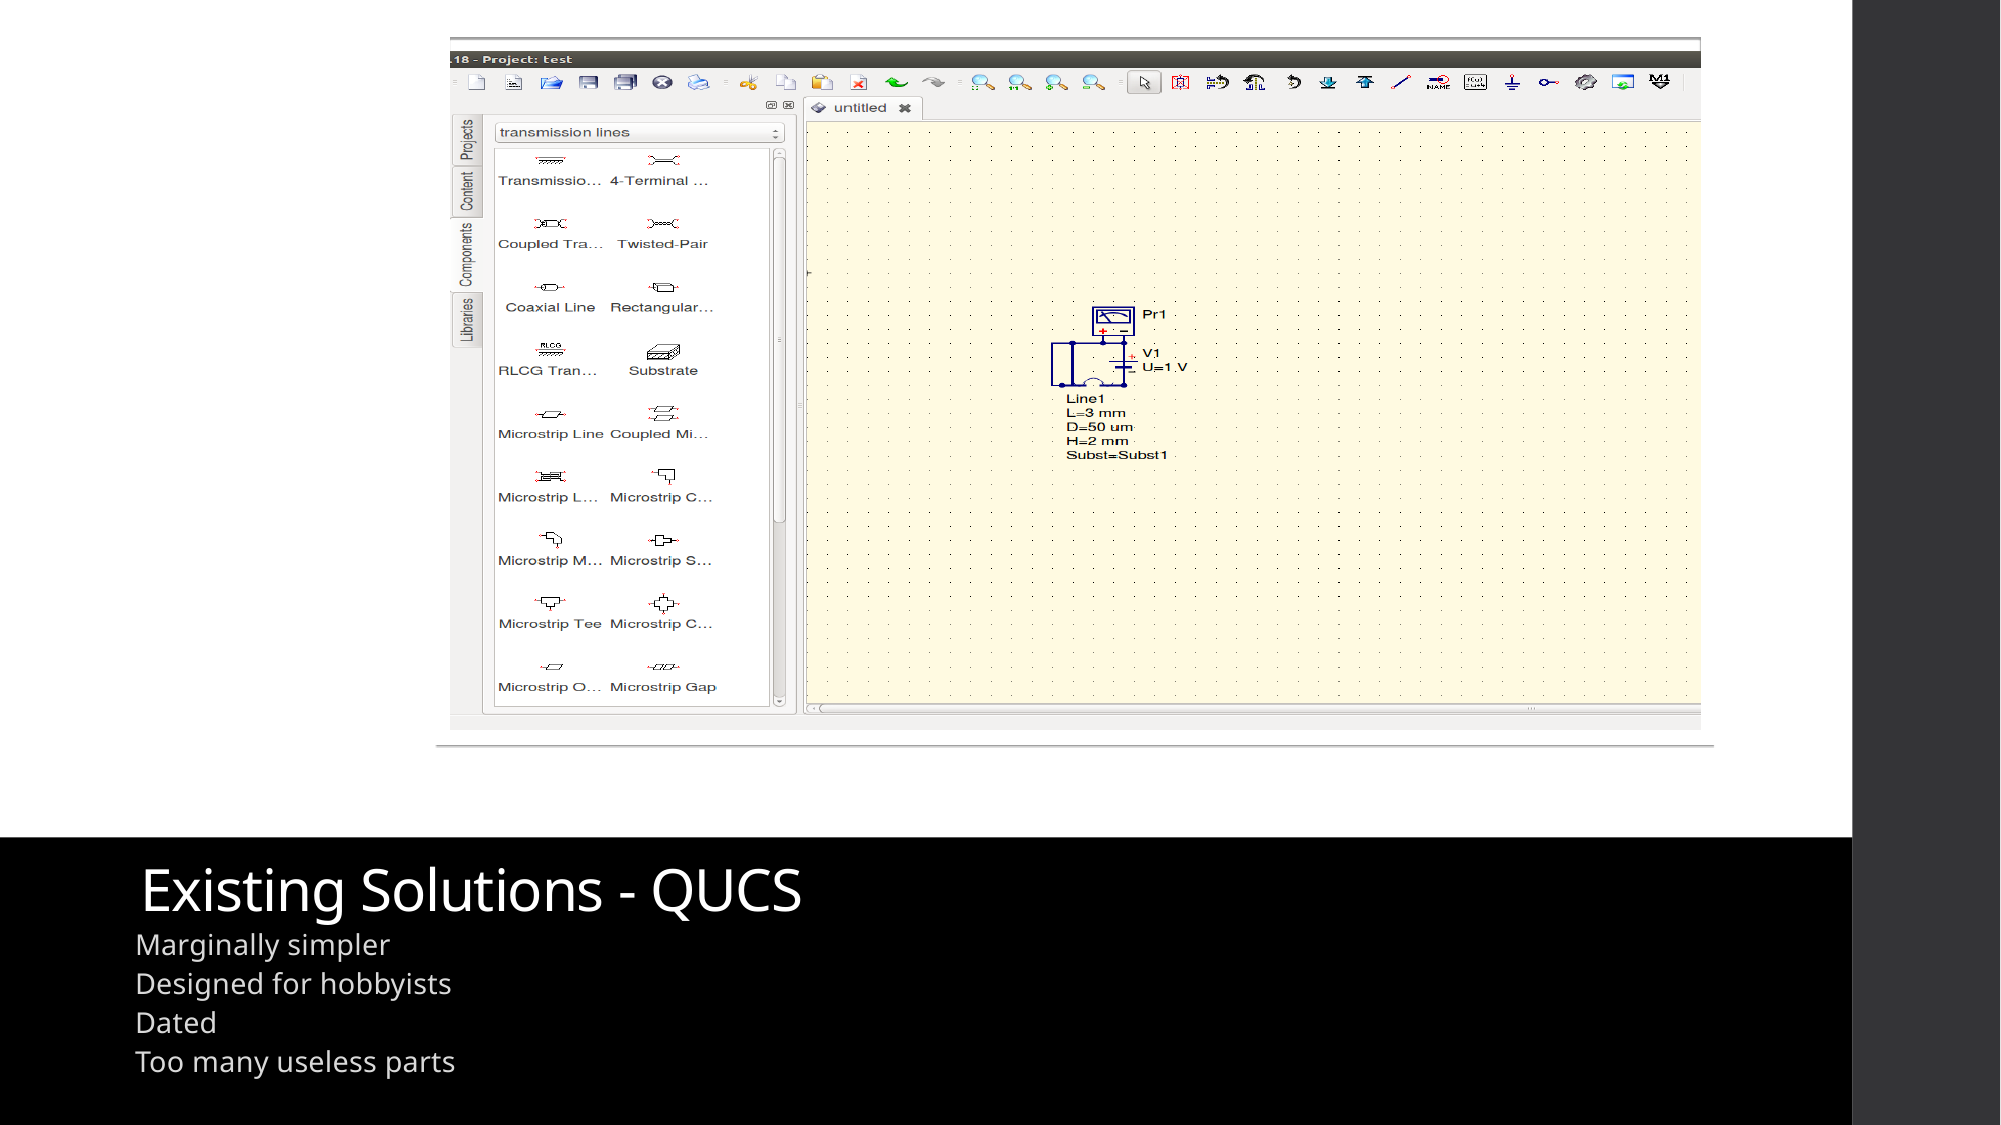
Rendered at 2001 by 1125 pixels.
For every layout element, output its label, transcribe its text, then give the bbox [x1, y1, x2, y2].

picture [449, 37, 1702, 731]
list Marginally simpler Designed for hobbyists Dated Too many useless parts [120, 919, 1758, 1093]
title Existing Solutions - QUCS [125, 781, 1763, 932]
